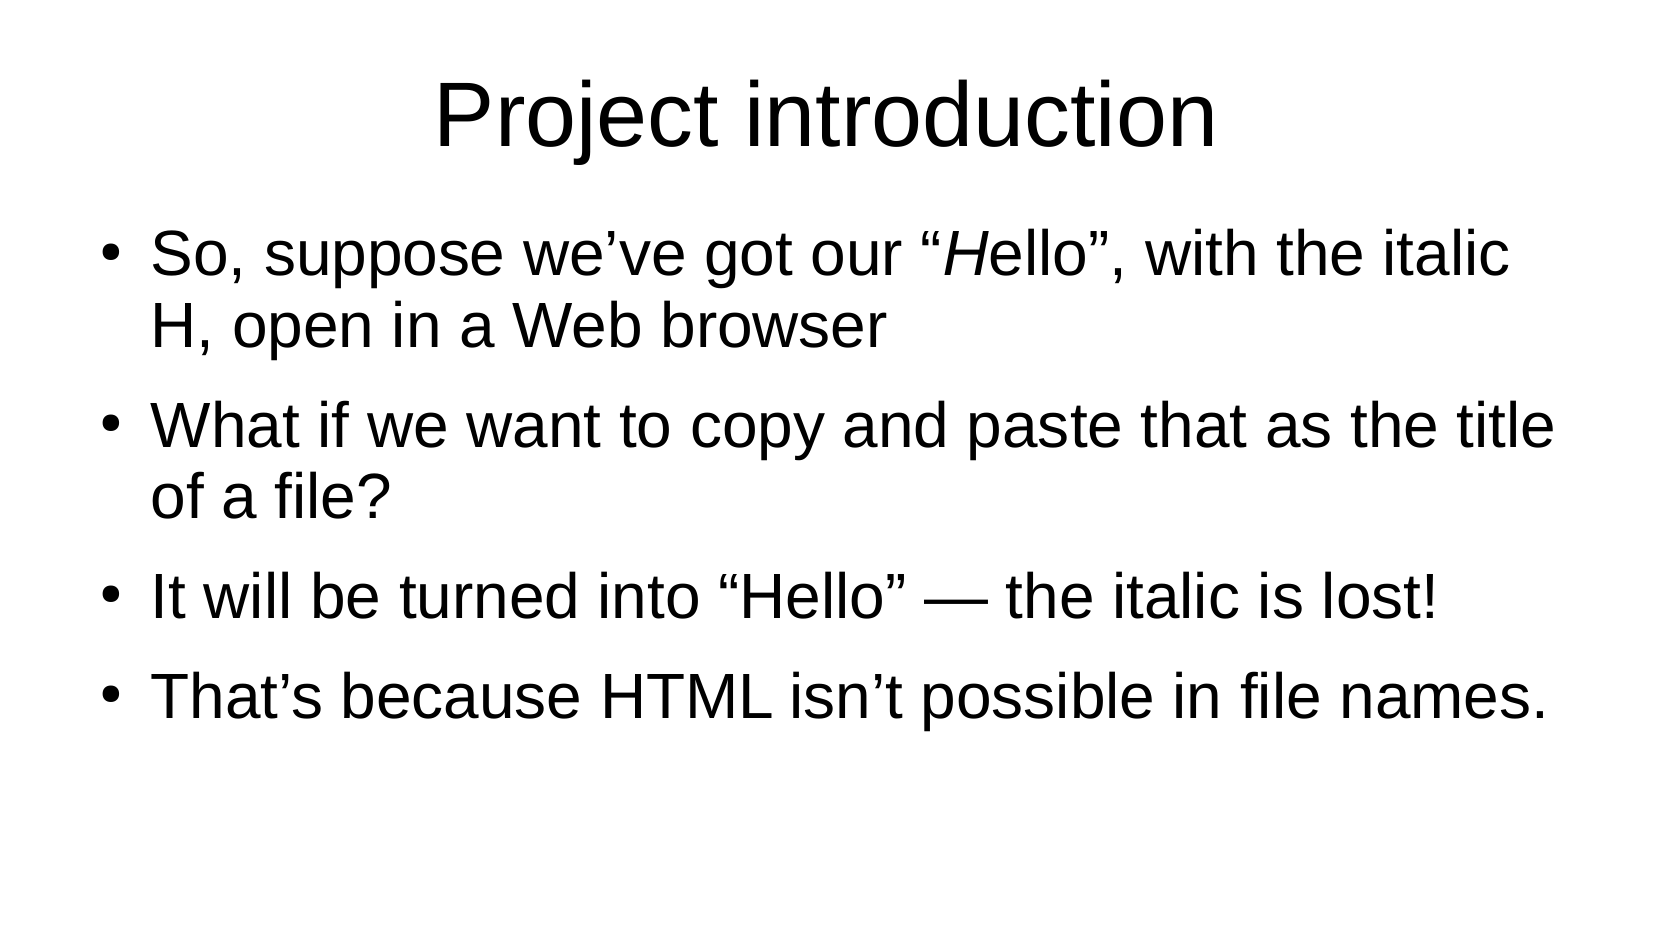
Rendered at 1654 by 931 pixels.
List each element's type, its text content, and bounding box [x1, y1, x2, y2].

list So, suppose we’ve got our “Hello”, with the italic H, open in a Web browser What if we want to copy and paste that as the title of a file? It will be turned into “Hello” — the italic is lost! That’s because HTML isn’t possible in file names. [82, 217, 1571, 758]
title Project introduction [82, 37, 1571, 193]
